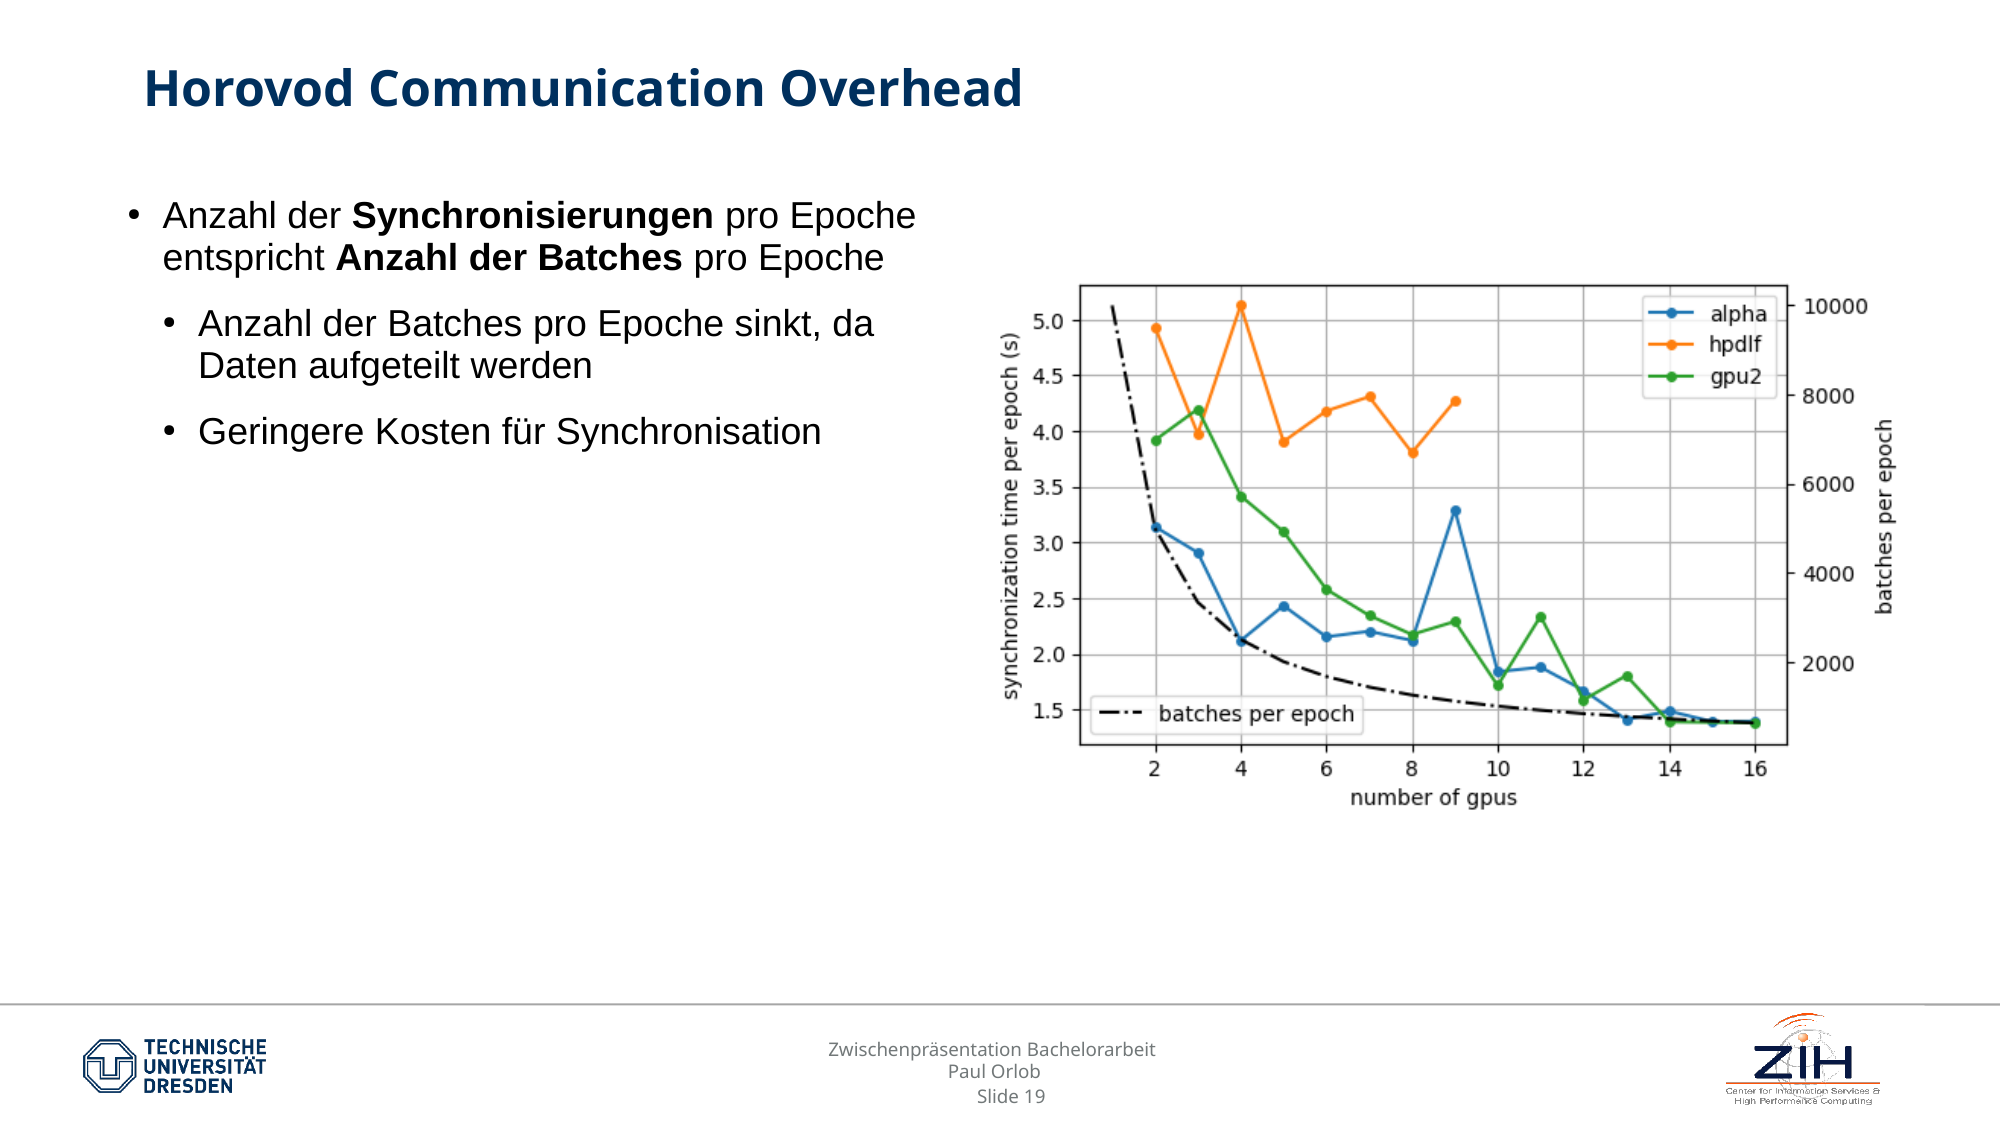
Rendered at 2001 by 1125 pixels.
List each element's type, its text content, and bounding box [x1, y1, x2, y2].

picture [1726, 1013, 1880, 1105]
text_box Anzahl der Synchronisierungen pro Epoche entspricht Anzahl der Batches pro Epoche Anzahl der Batches pro Epoche sinkt, da Daten aufgeteilt werden Geringere Kosten für Synchronisation [112, 187, 938, 461]
title Horovod Communication Overhead [143, 56, 1880, 169]
picture [83, 1039, 266, 1093]
picture [987, 270, 1913, 826]
